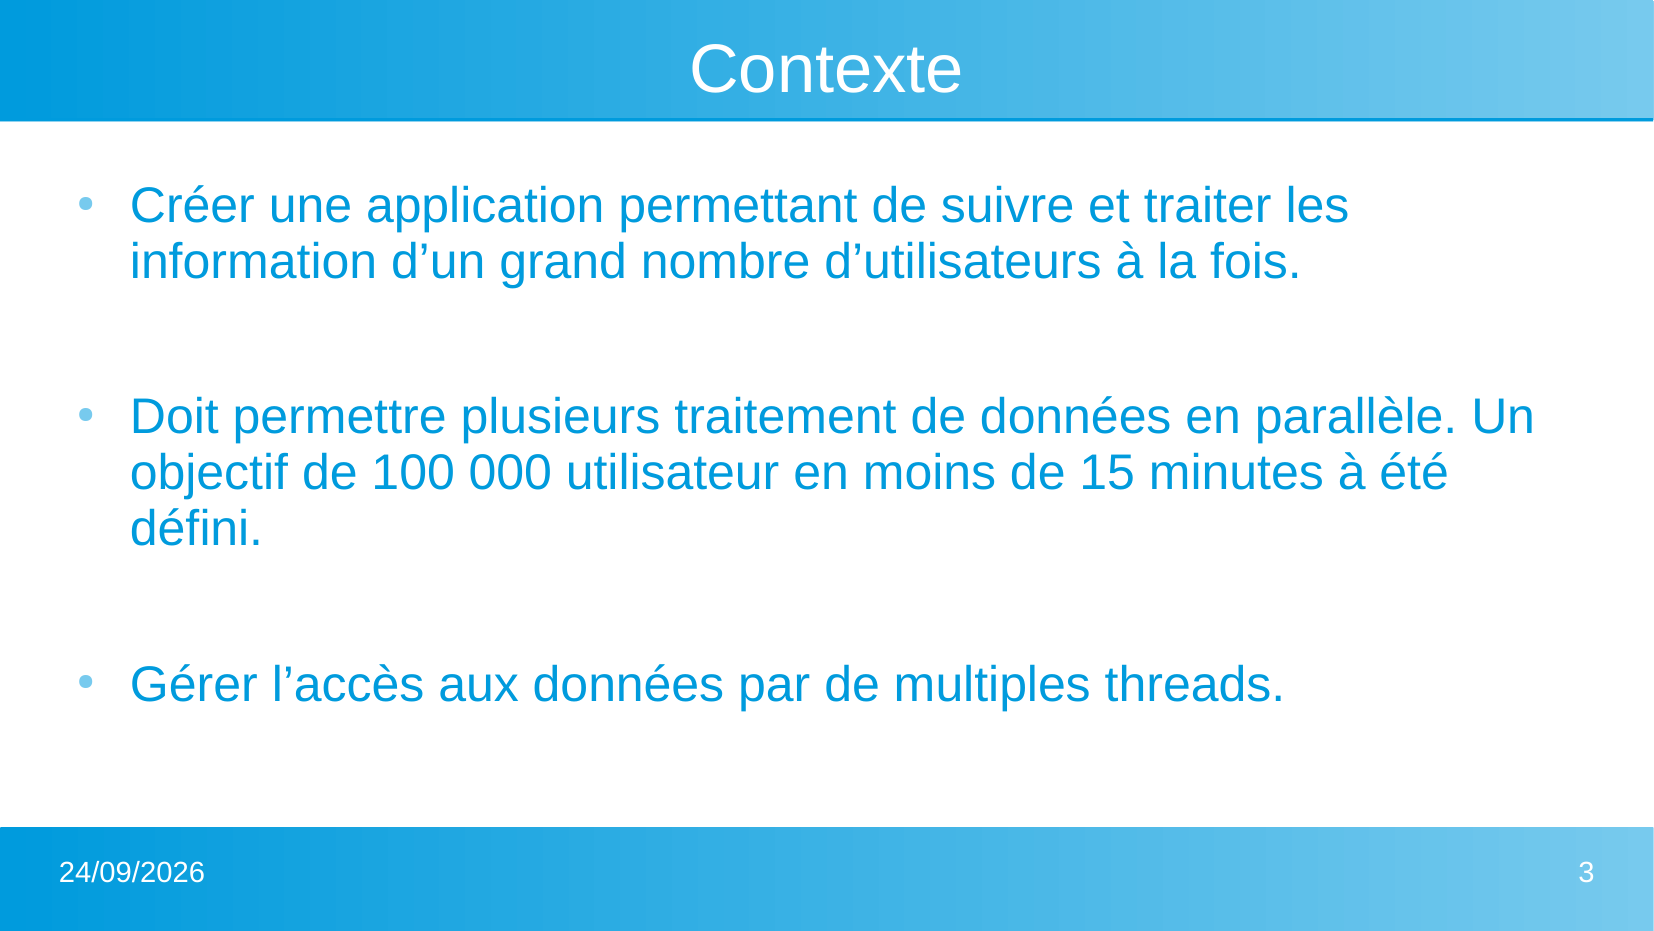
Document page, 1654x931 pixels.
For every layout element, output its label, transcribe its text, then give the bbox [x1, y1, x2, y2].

title Contexte [59, 29, 1595, 108]
list Créer une application permettant de suivre et traiter les information d’un grand nombre d’utilisateurs à la fois. Doit permettre plusieurs traitement de données en parallèle. Un objectif de 100 000 utilisateur en moins de 15 minutes à été défini. Gérer l’accès aux données par de multiples threads. [59, 177, 1595, 768]
